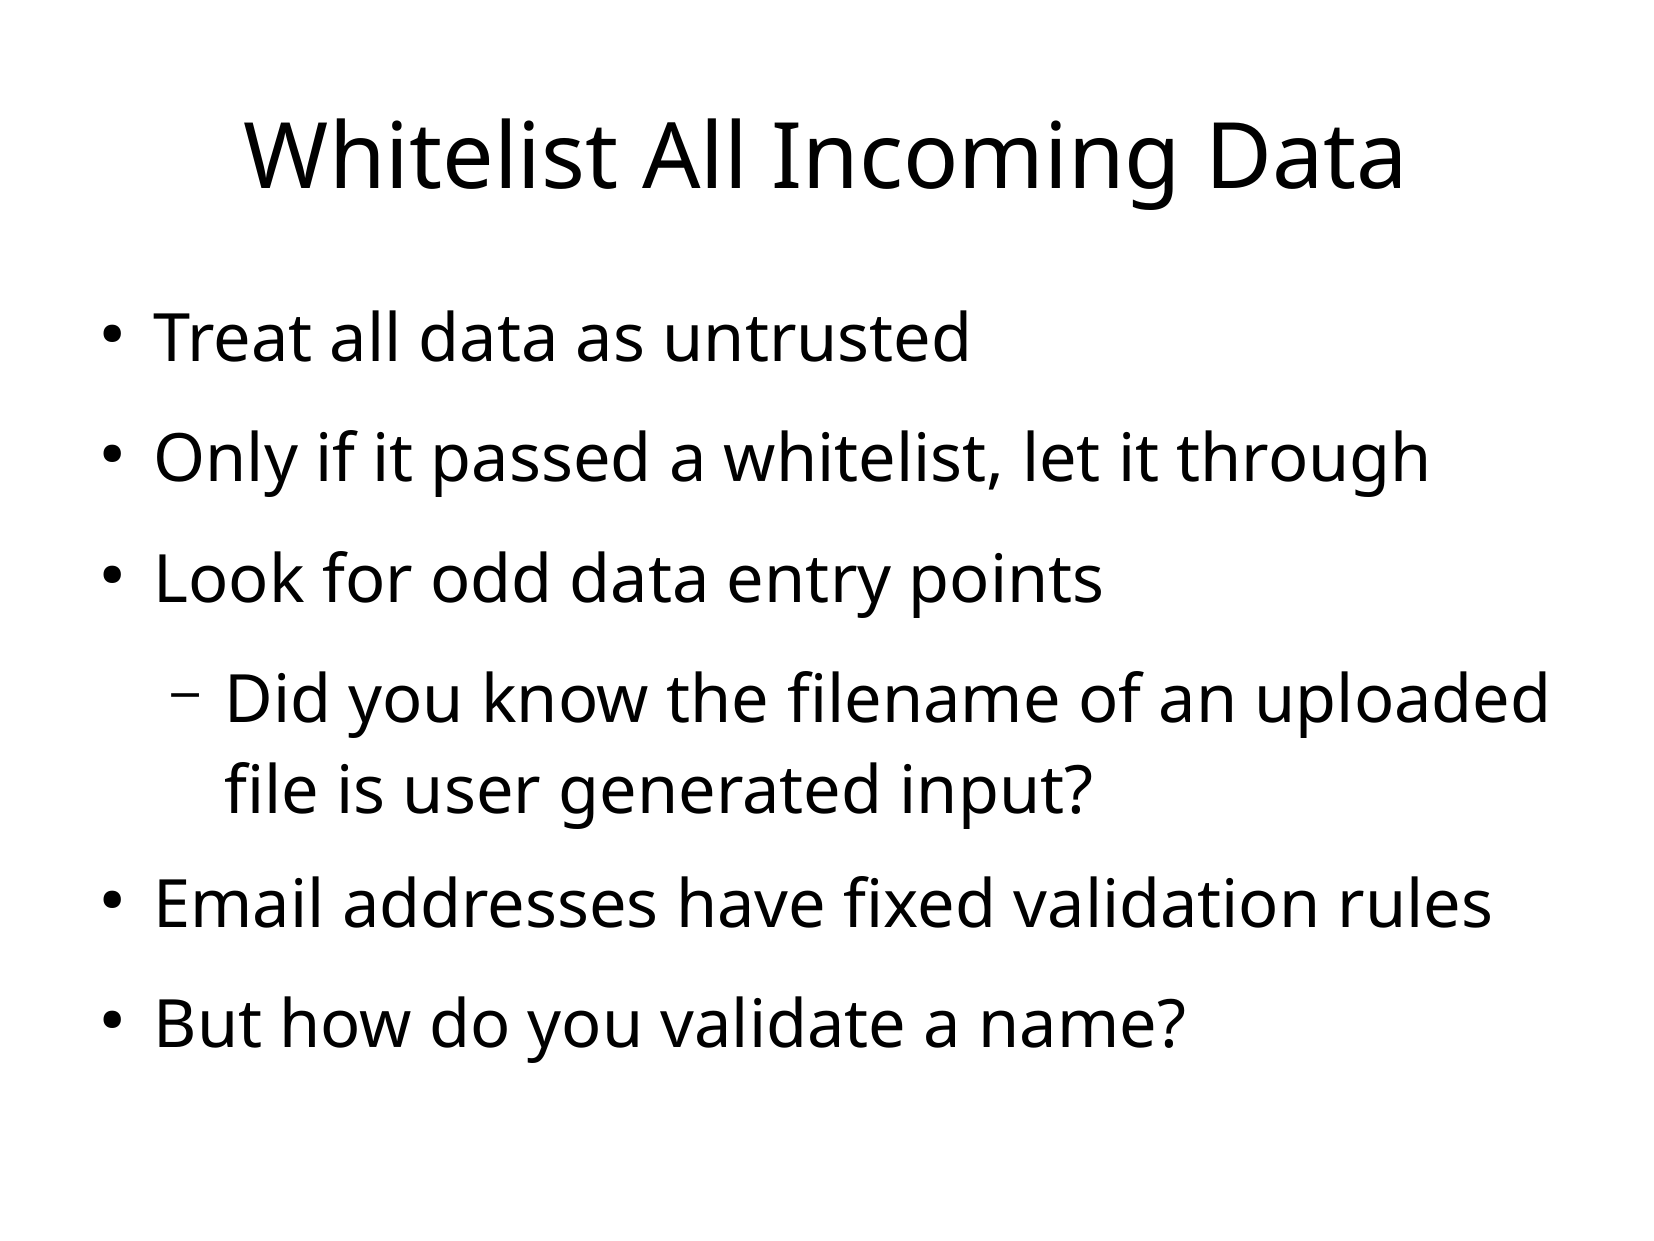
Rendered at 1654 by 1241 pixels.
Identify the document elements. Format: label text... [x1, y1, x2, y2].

title Whitelist All Incoming Data [82, 56, 1571, 250]
list Treat all data as untrusted Only if it passed a whitelist, let it through Look for odd data entry points Did you know the filename of an uploaded file is user generated input? Email addresses have fixed validation rules But how do you validate a name? [82, 290, 1571, 1109]
